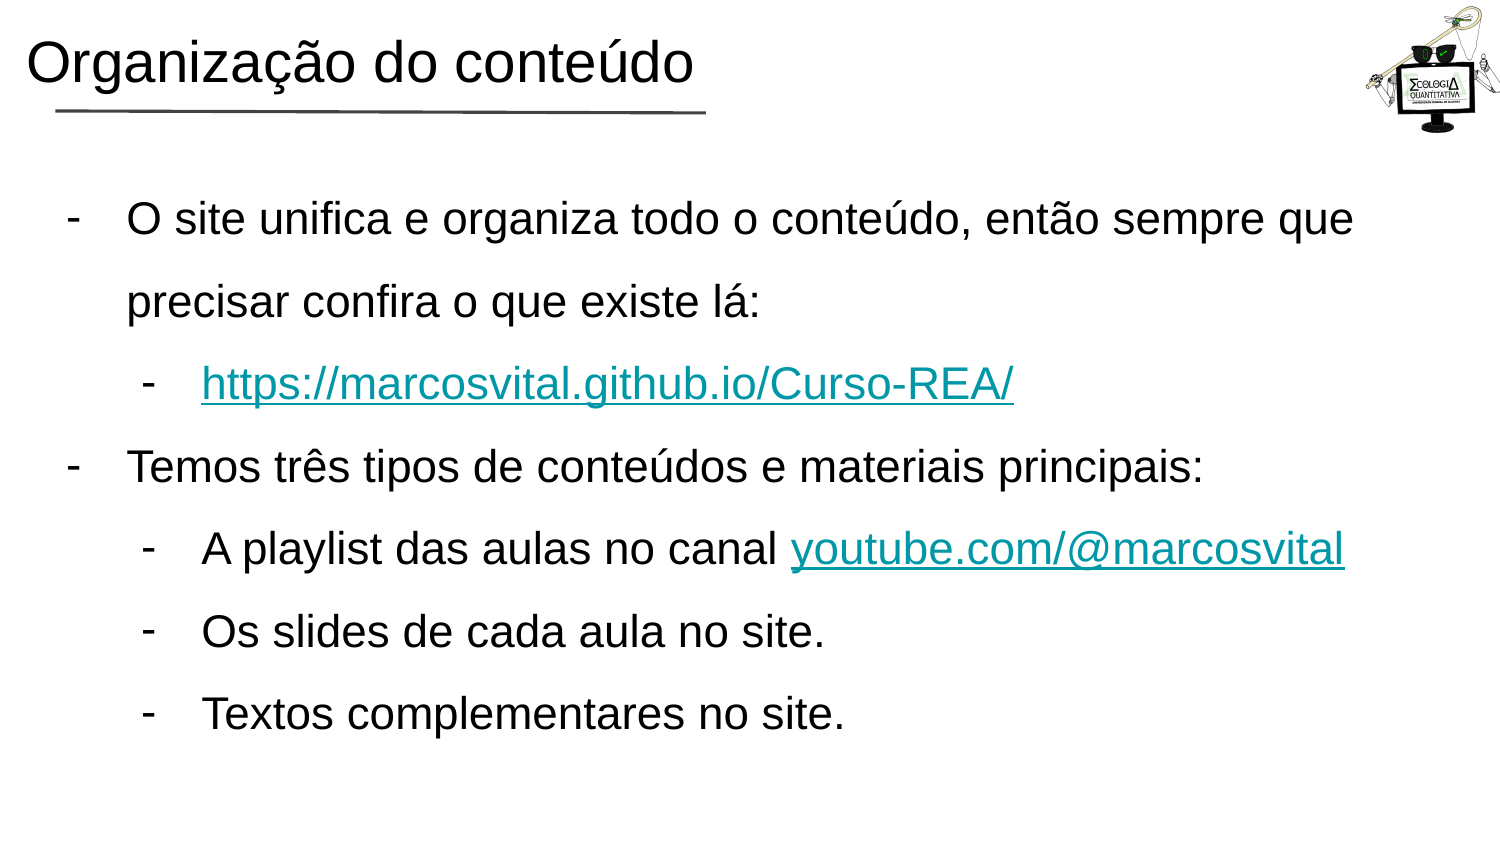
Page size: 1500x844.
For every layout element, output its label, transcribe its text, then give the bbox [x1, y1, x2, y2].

text_box O site unifica e organiza todo o conteúdo, então sempre que precisar confira o que existe lá: https://marcosvital.github.io/Curso-REA/ Temos três tipos de conteúdos e materiais principais: A playlist das aulas no canal youtube.com/@marcosvital Os slides de cada aula no site. Textos complementares no site. [36, 146, 1417, 822]
text_box Organização do conteúdo [11, 9, 1210, 117]
picture [1365, 3, 1500, 135]
